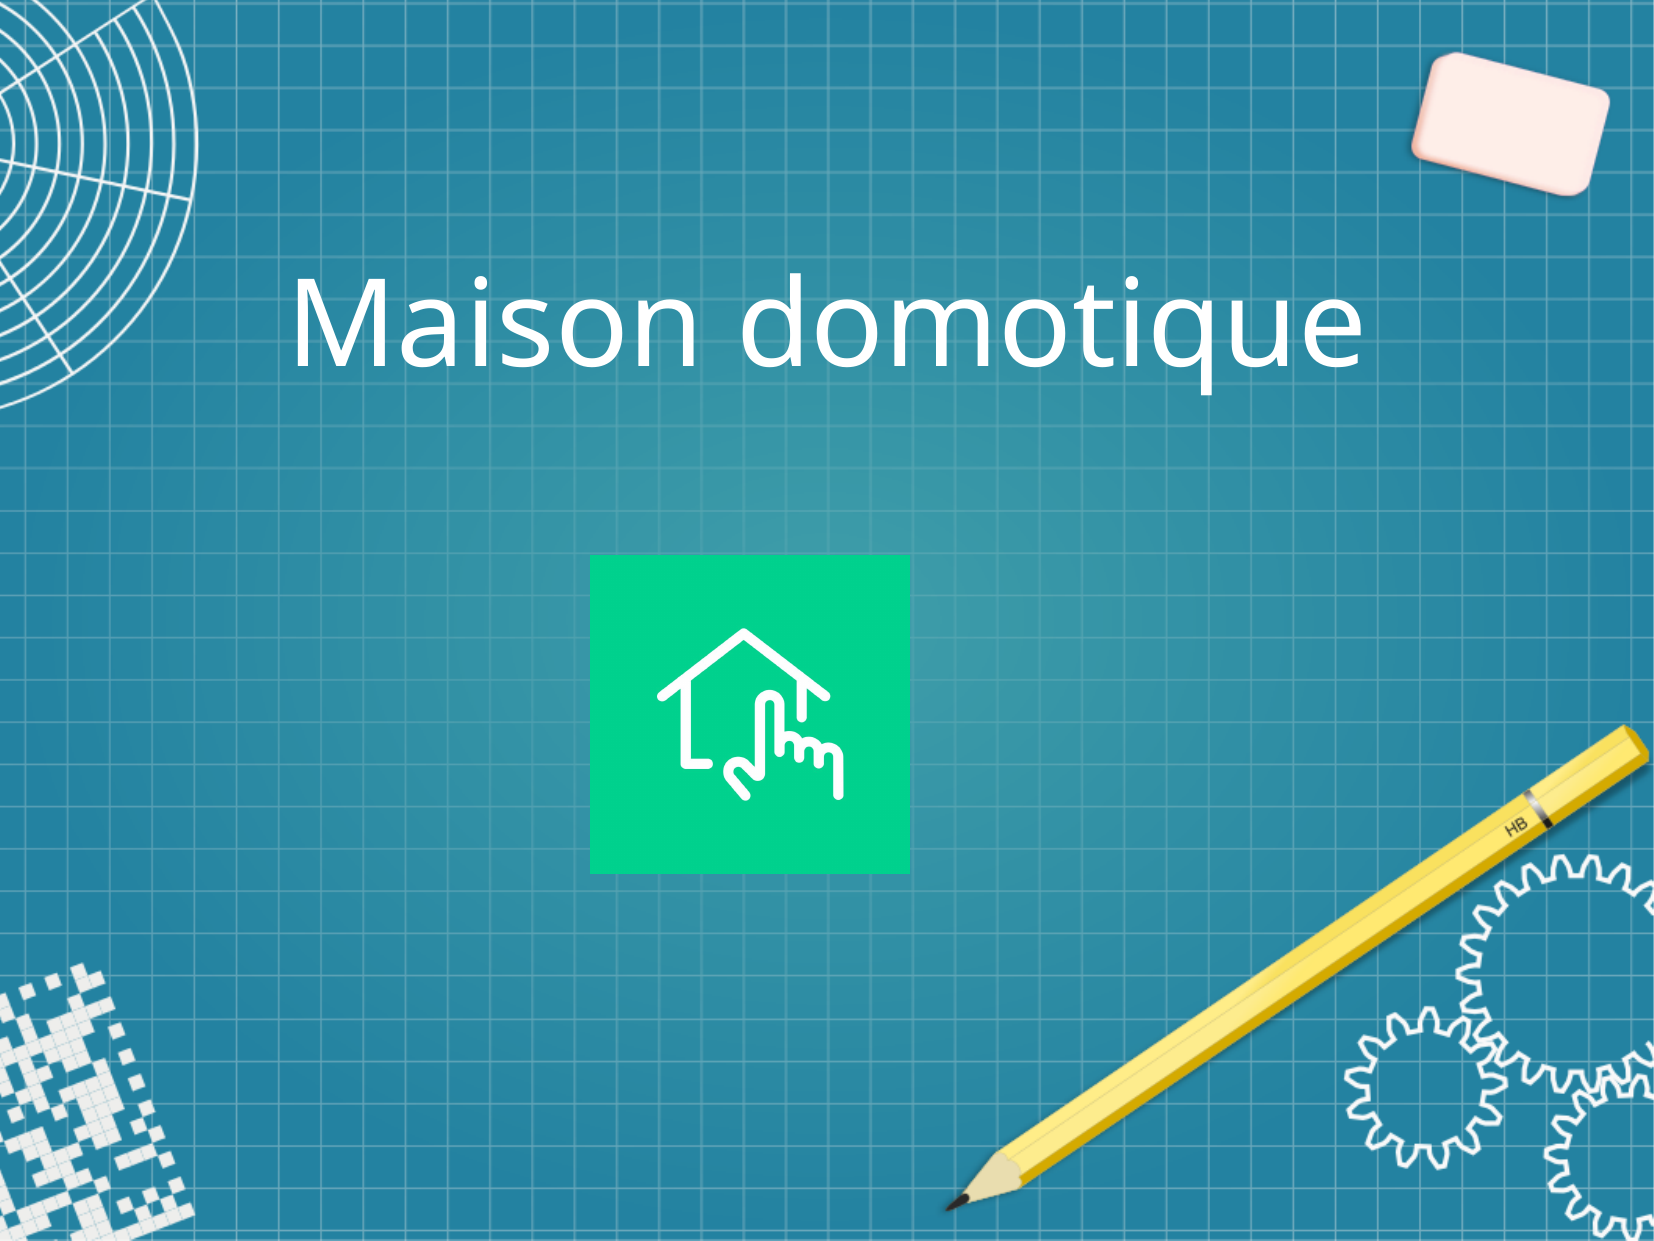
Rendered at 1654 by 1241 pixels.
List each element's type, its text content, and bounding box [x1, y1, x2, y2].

title Maison domotique [82, 177, 1571, 461]
picture [0, 0, 1654, 1241]
